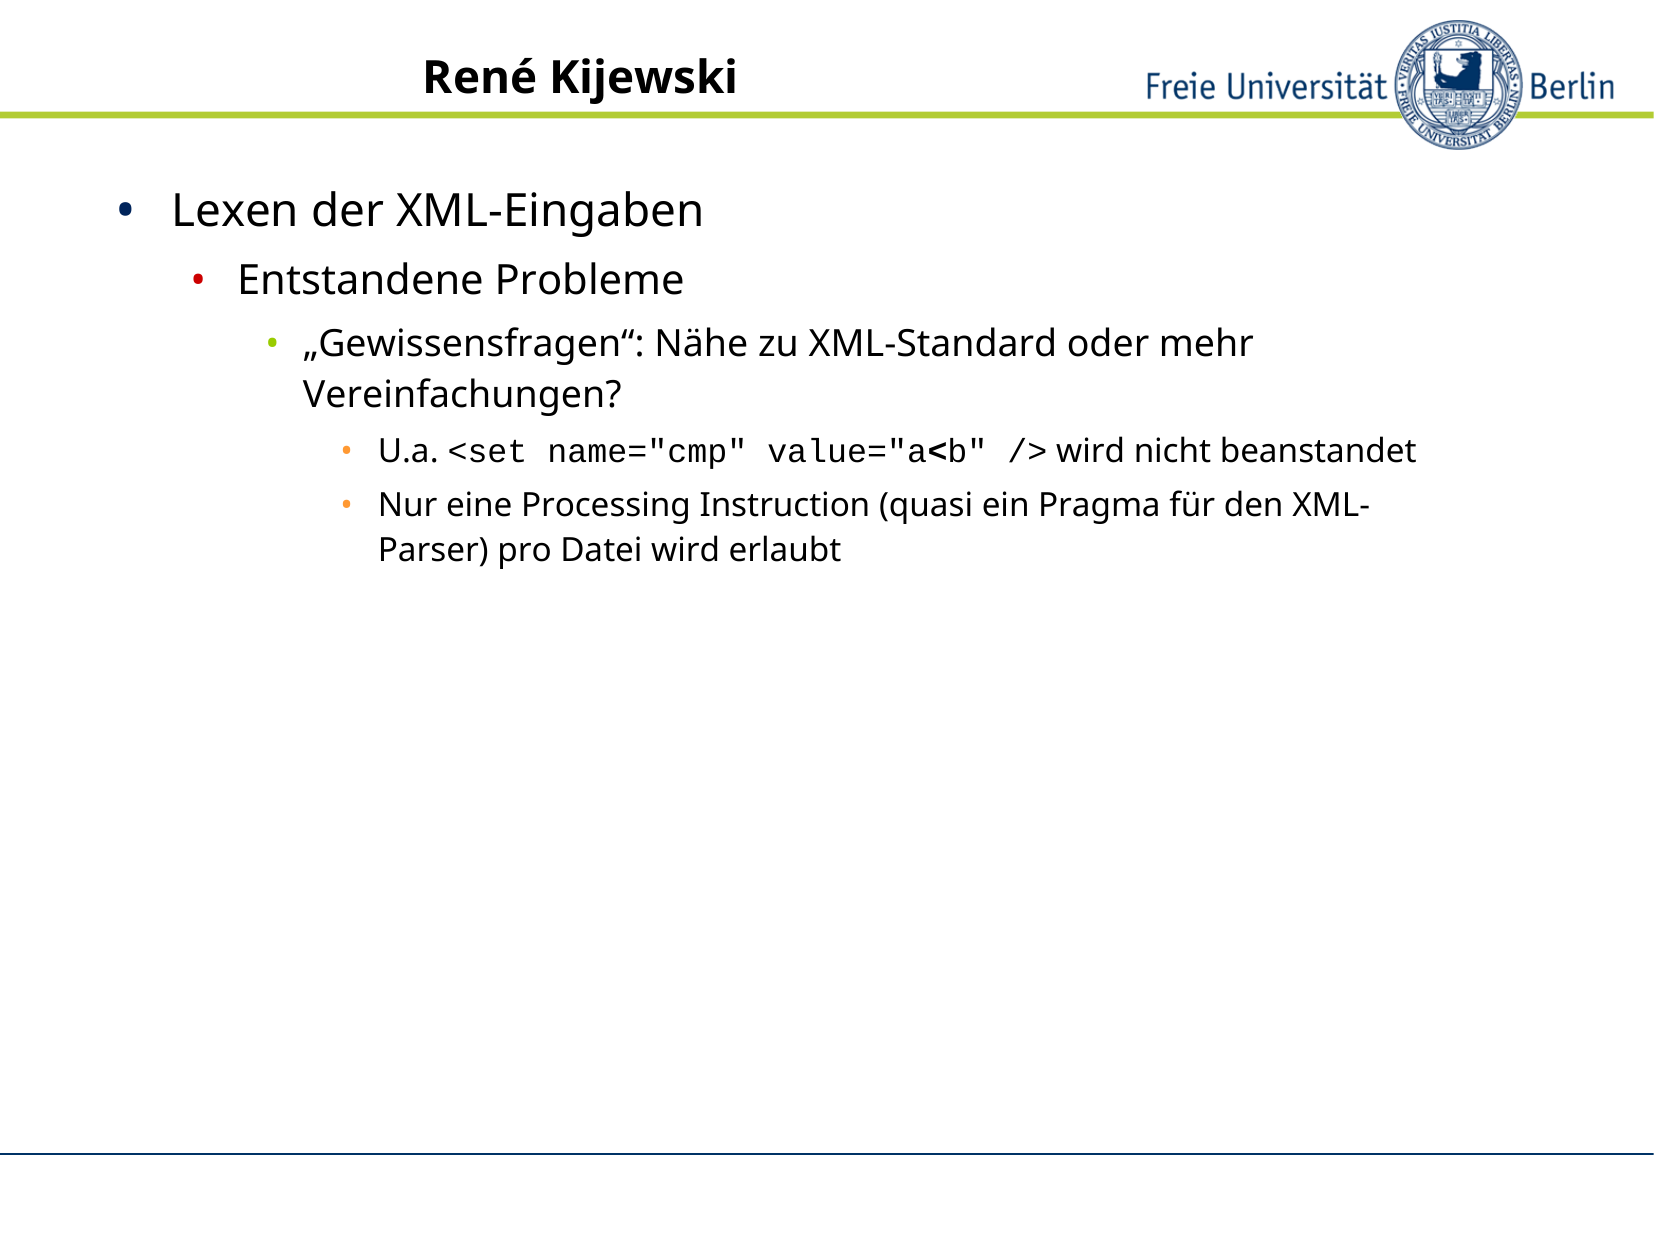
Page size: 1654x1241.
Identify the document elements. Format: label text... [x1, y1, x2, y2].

list Lexen der XML-Eingaben Entstandene Probleme „Gewissensfragen“: Nähe zu XML-Standard oder mehr Vereinfachungen? U.a. <set name="cmp" value="a<b" /> wird nicht beanstandet Nur eine Processing Instruction (quasi ein Pragma für den XML-Parser) pro Datei wird erlaubt [115, 177, 1418, 680]
title René Kijewski [422, 0, 1654, 152]
